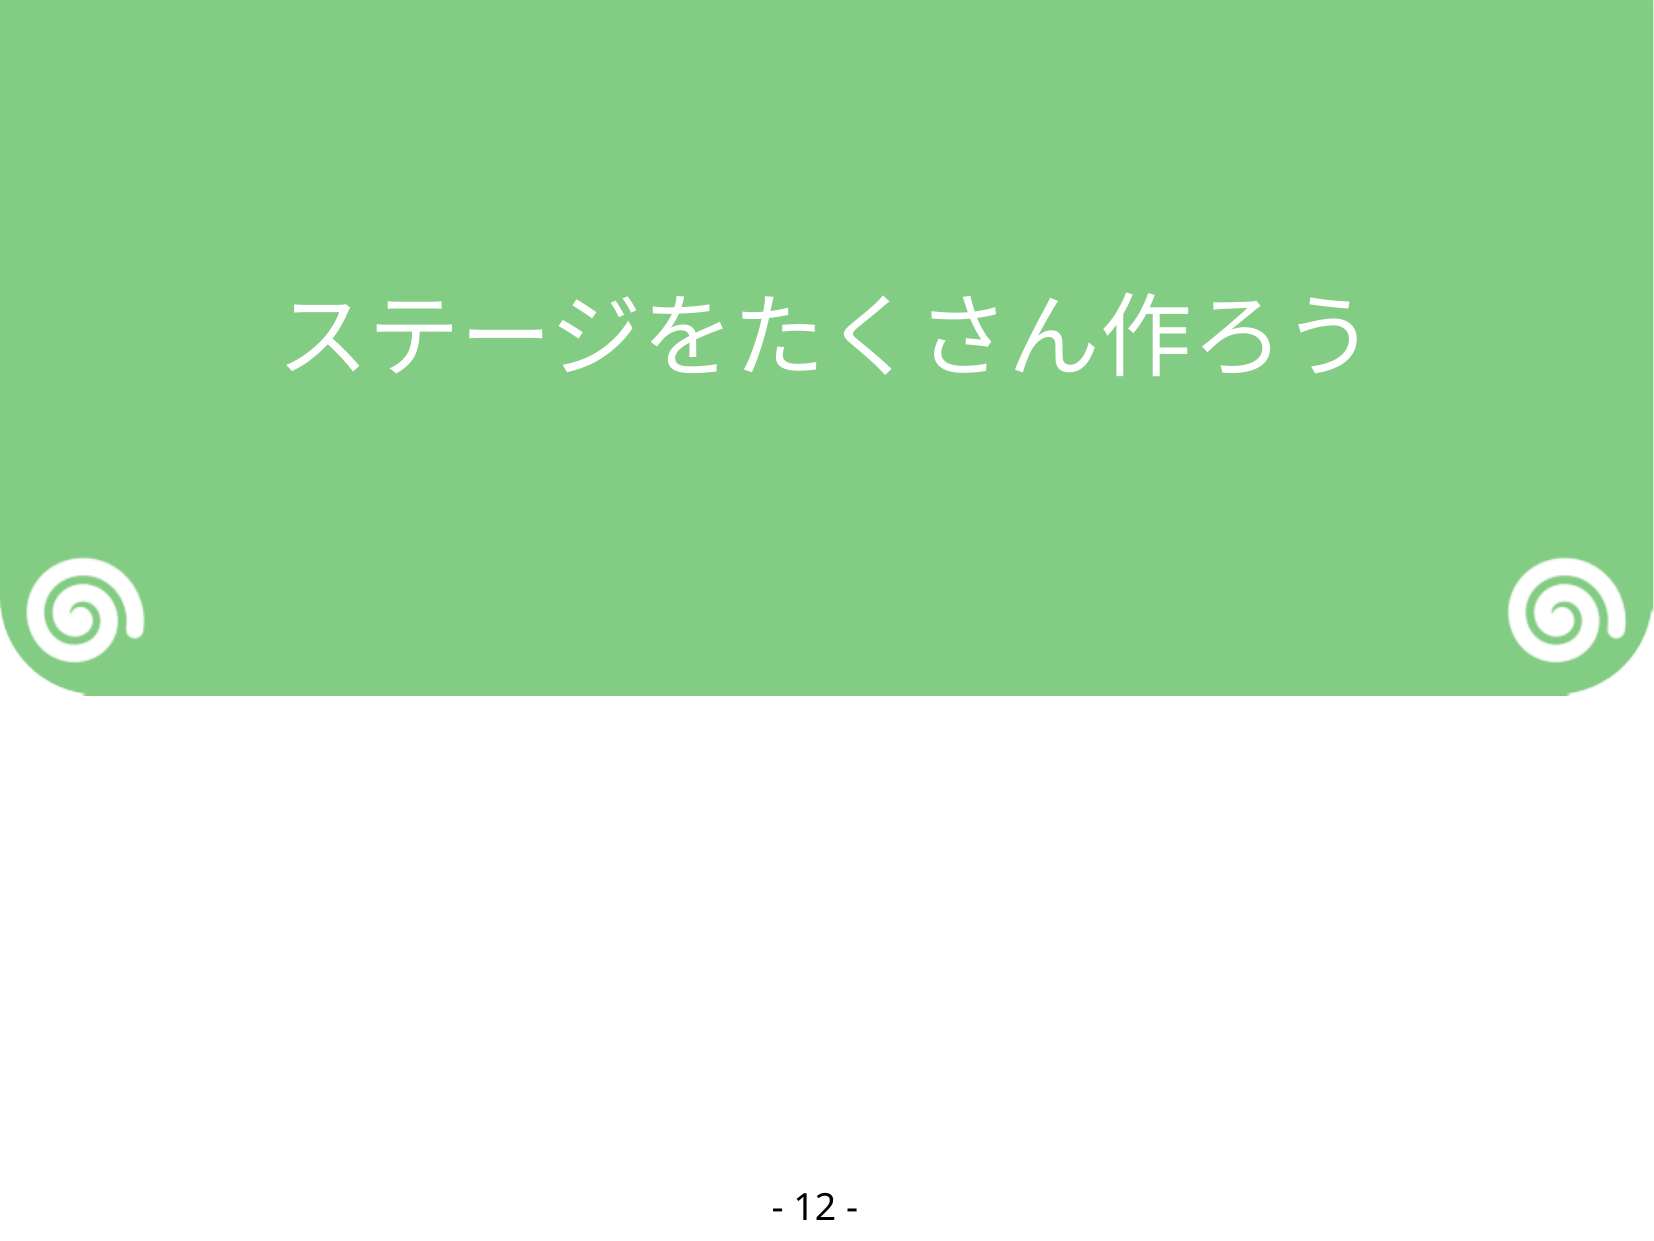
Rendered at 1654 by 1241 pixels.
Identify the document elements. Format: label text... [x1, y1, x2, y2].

picture [0, 0, 1654, 696]
title ステージをたくさん作ろう [82, 226, 1571, 434]
text_box - 12 - [756, 1173, 897, 1241]
